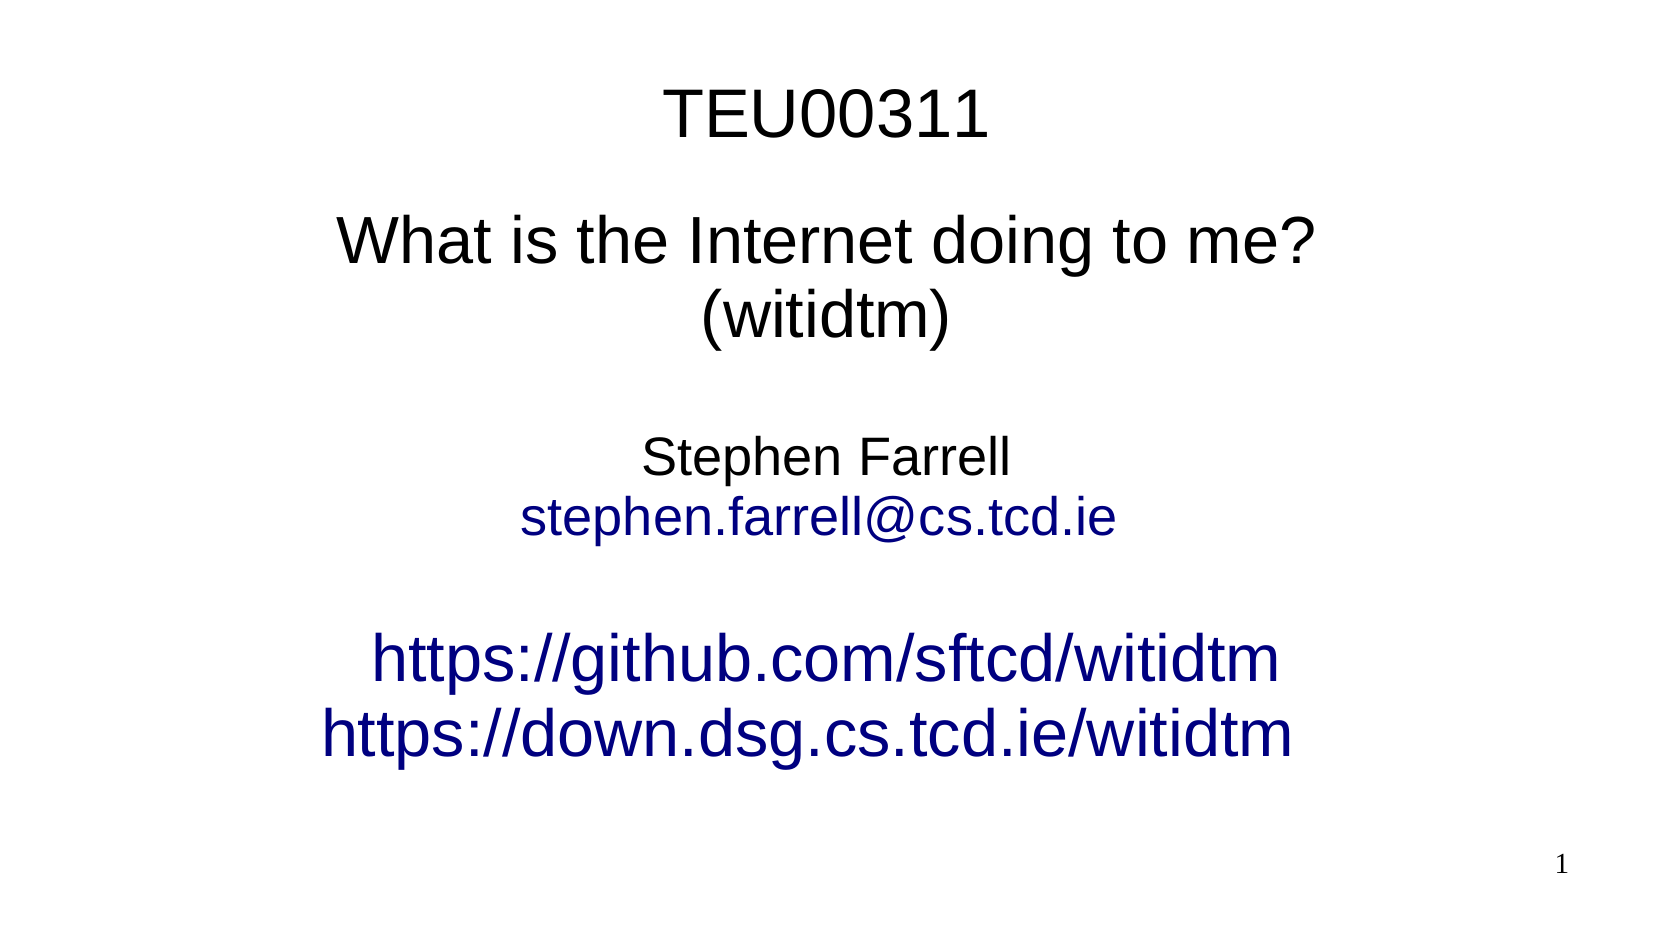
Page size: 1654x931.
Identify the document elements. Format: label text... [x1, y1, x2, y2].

subtitle What is the Internet doing to me? (witidtm) Stephen Farrell stephen.farrell@cs.tcd.ie https://github.com/sftcd/witidtm https://down.dsg.cs.tcd.ie/witidtm [82, 202, 1571, 773]
title TEU00311 [82, 37, 1571, 193]
